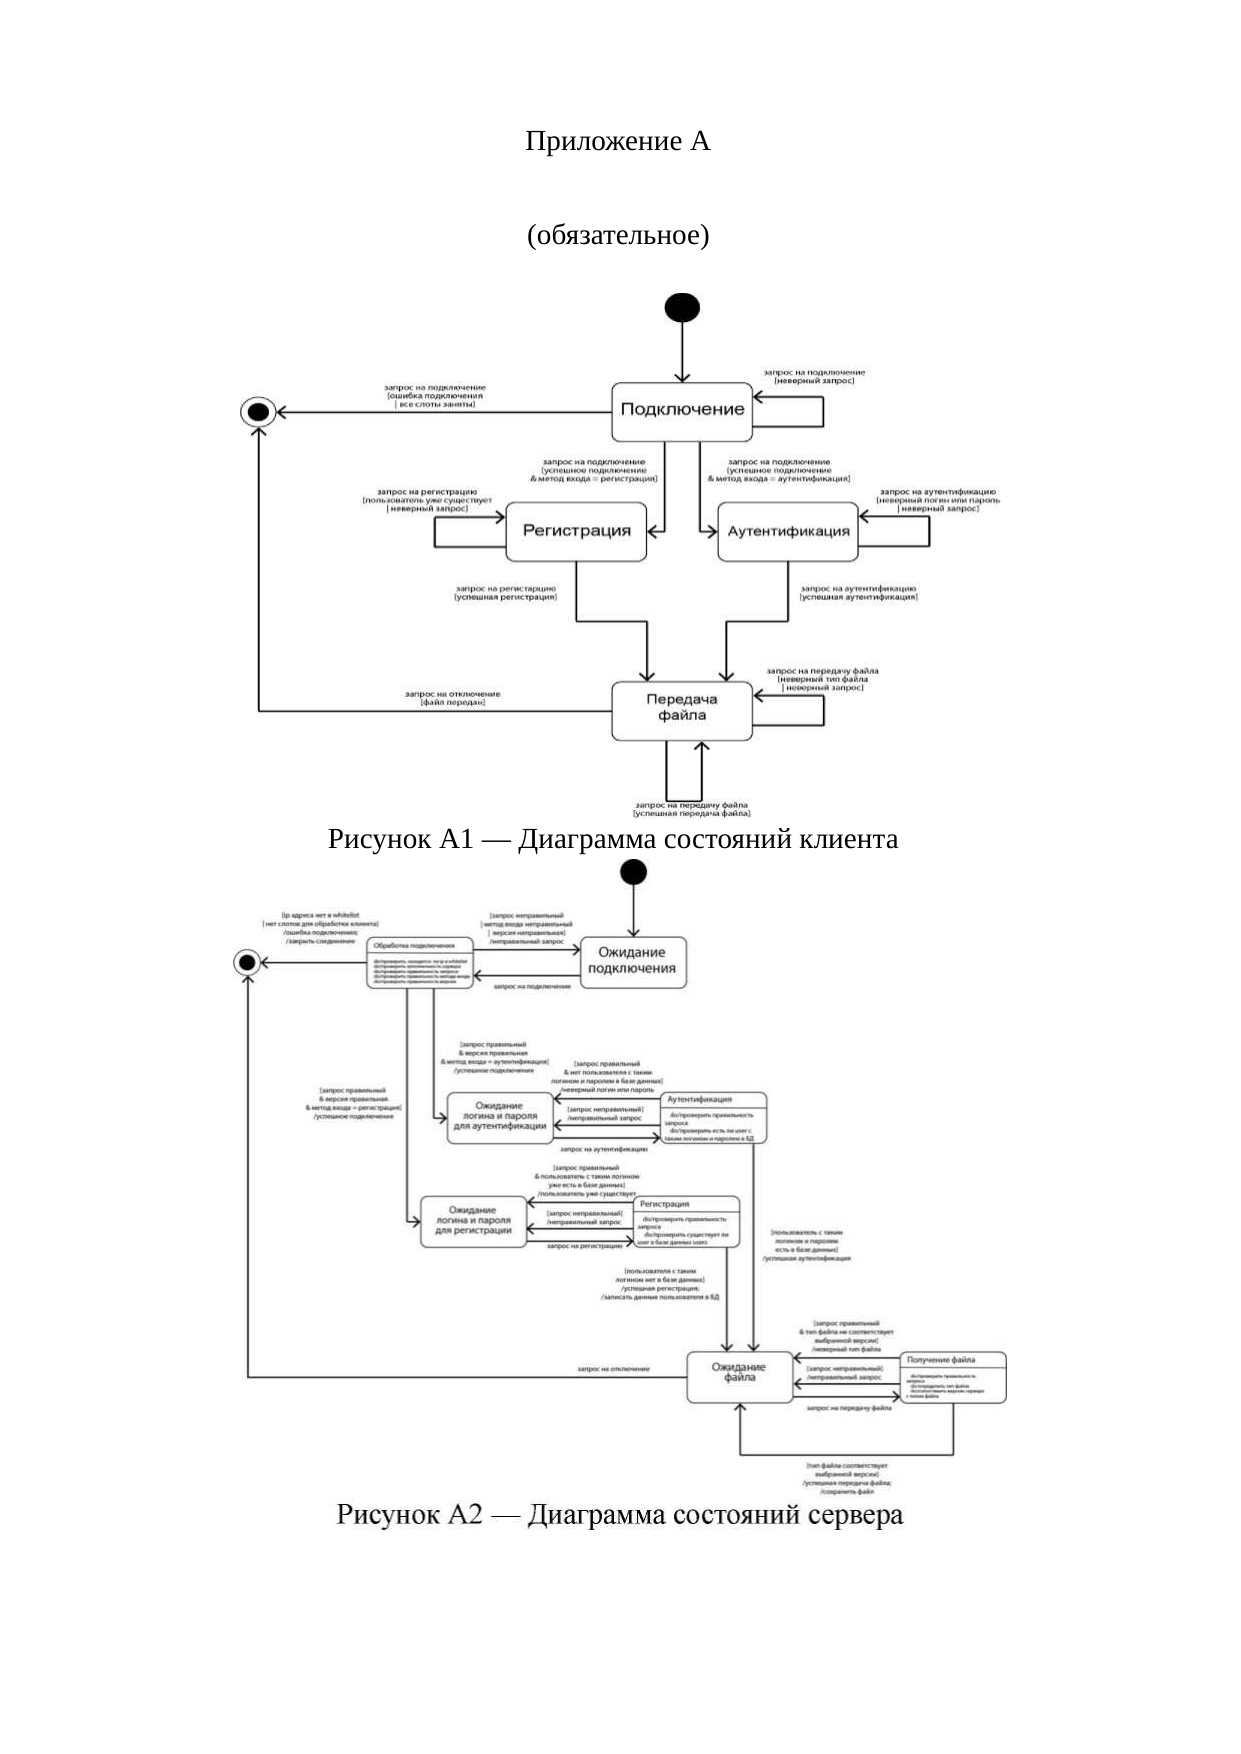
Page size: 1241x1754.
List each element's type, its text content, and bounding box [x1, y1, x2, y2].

text_box (обязательное) [527, 215, 714, 248]
text_box Рисунок А1 — Диаграмма состояний клиента [328, 819, 913, 854]
picture [240, 293, 1001, 819]
picture [233, 859, 1007, 1531]
text_box Приложение A [525, 121, 715, 154]
